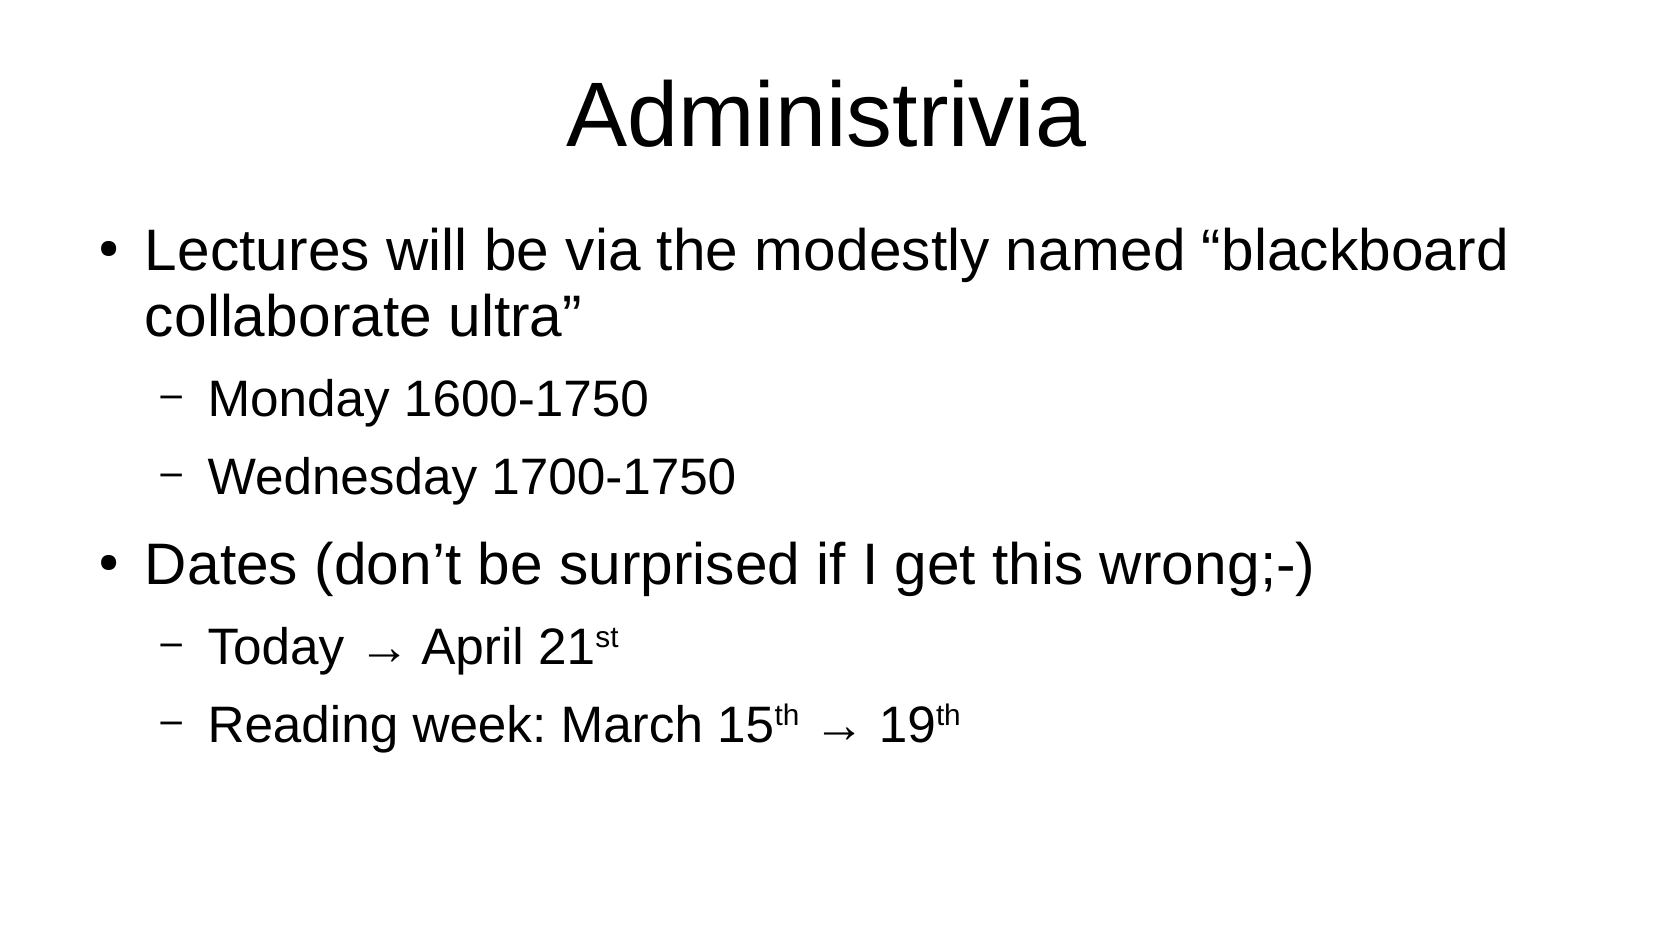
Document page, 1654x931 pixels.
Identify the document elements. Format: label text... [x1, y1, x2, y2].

title Administrivia [82, 37, 1571, 193]
list Lectures will be via the modestly named “blackboard collaborate ultra” Monday 1600-1750 Wednesday 1700-1750 Dates (don’t be surprised if I get this wrong;-) Today → April 21st Reading week: March 15th → 19th [82, 217, 1571, 758]
